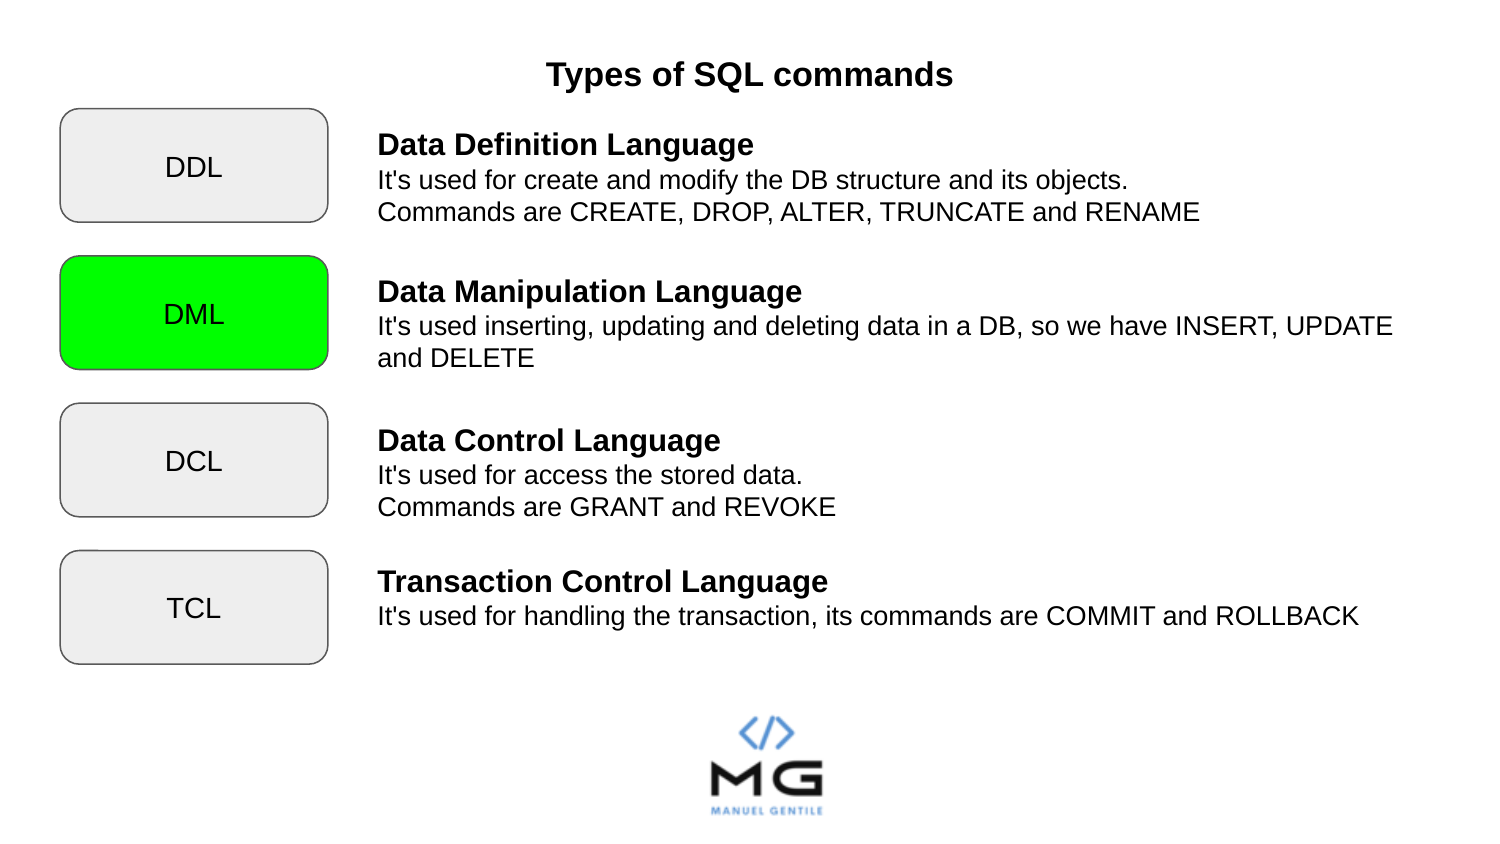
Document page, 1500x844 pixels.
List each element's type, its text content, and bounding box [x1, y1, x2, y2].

text_box DCL [60, 403, 328, 517]
text_box Data Control Language It's used for access the stored data. Commands are GRANT and REVOKE [362, 404, 1449, 519]
text_box Data Definition Language It's used for create and modify the DB structure and its objects. Commands are CREATE, DROP, ALTER, TRUNCATE and RENAME [362, 109, 1449, 224]
text_box TCL [60, 550, 328, 665]
text_box DDL [60, 108, 328, 223]
text_box DML [60, 255, 328, 370]
text_box Types of SQL commands [51, 37, 1449, 109]
text_box Data Manipulation Language It's used inserting, updating and deleting data in a DB, so we have INSERT, UPDATE and DELETE [362, 255, 1449, 370]
picture [688, 687, 846, 844]
text_box Transaction Control Language It's used for handling the transaction, its commands are COMMIT and ROLLBACK [362, 546, 1449, 660]
